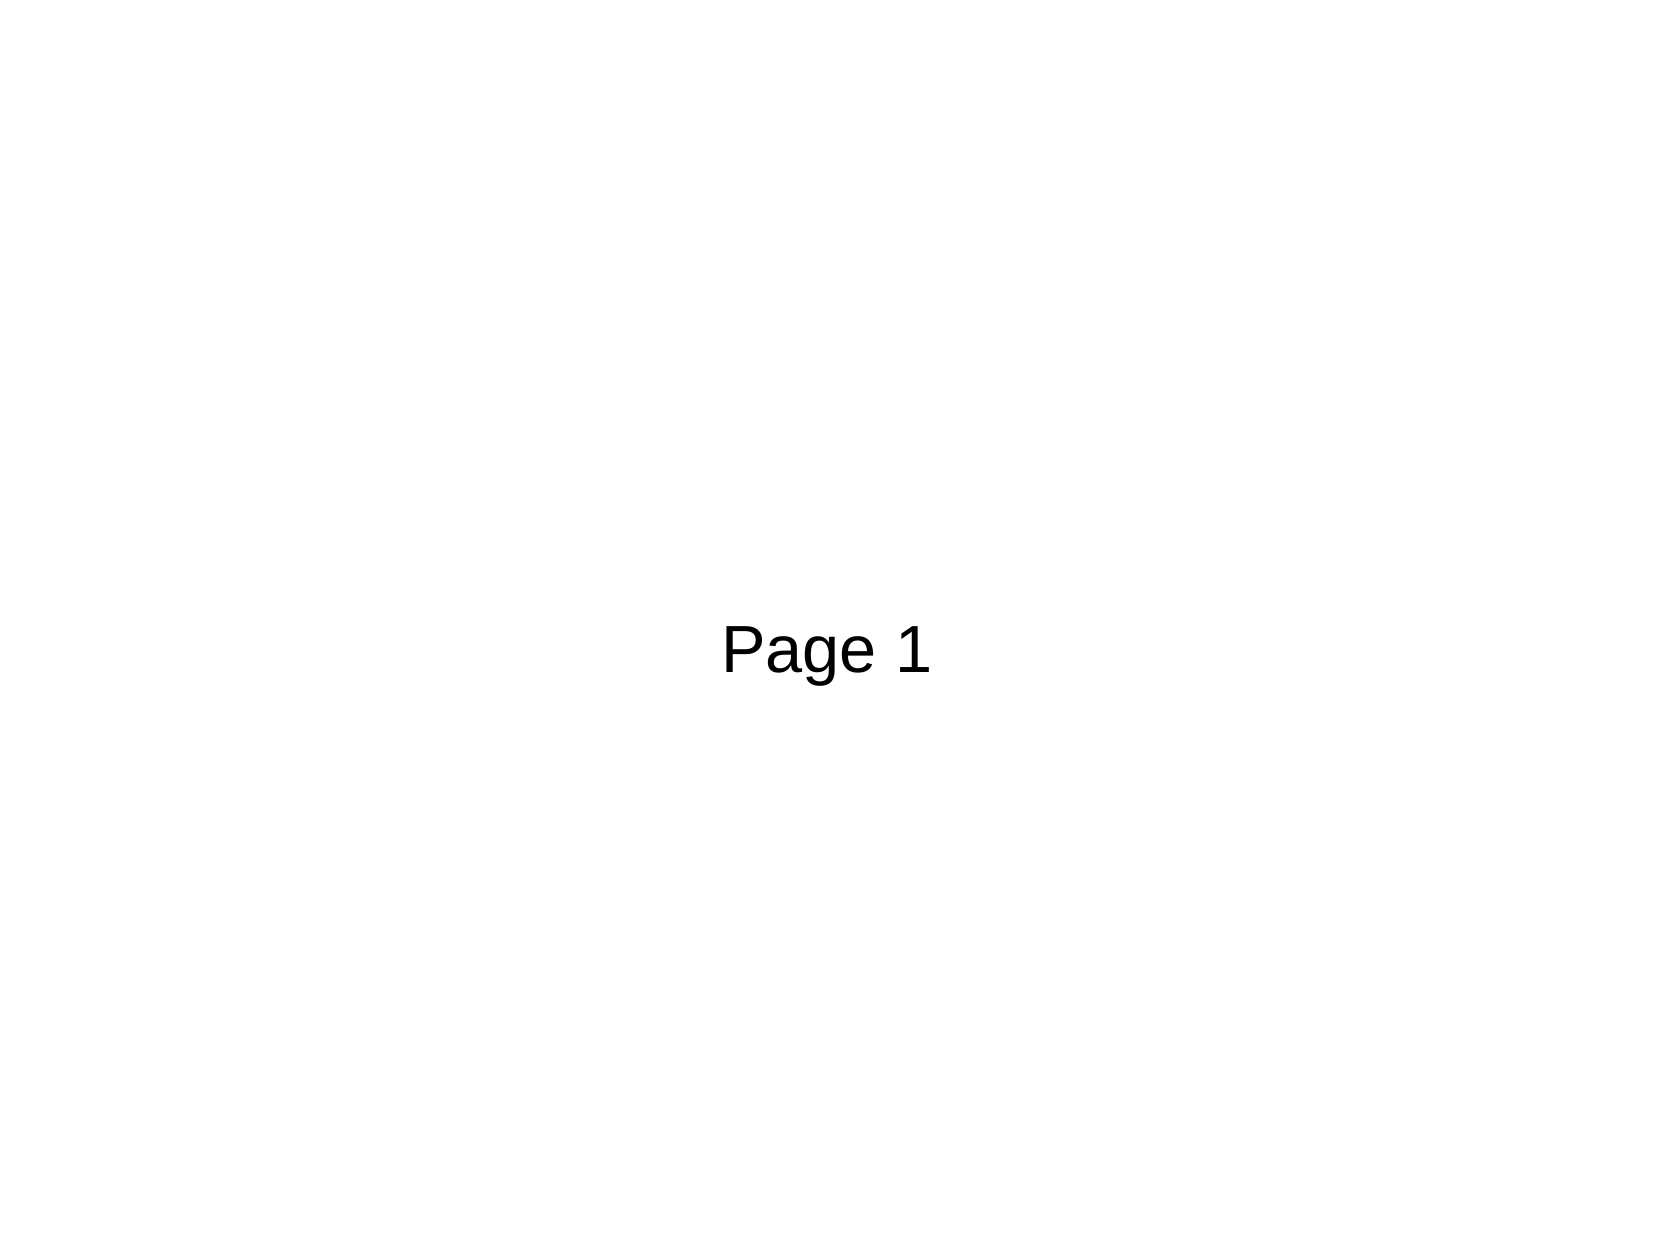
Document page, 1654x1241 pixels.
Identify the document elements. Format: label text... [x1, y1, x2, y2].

subtitle Page 1 [82, 290, 1571, 1010]
